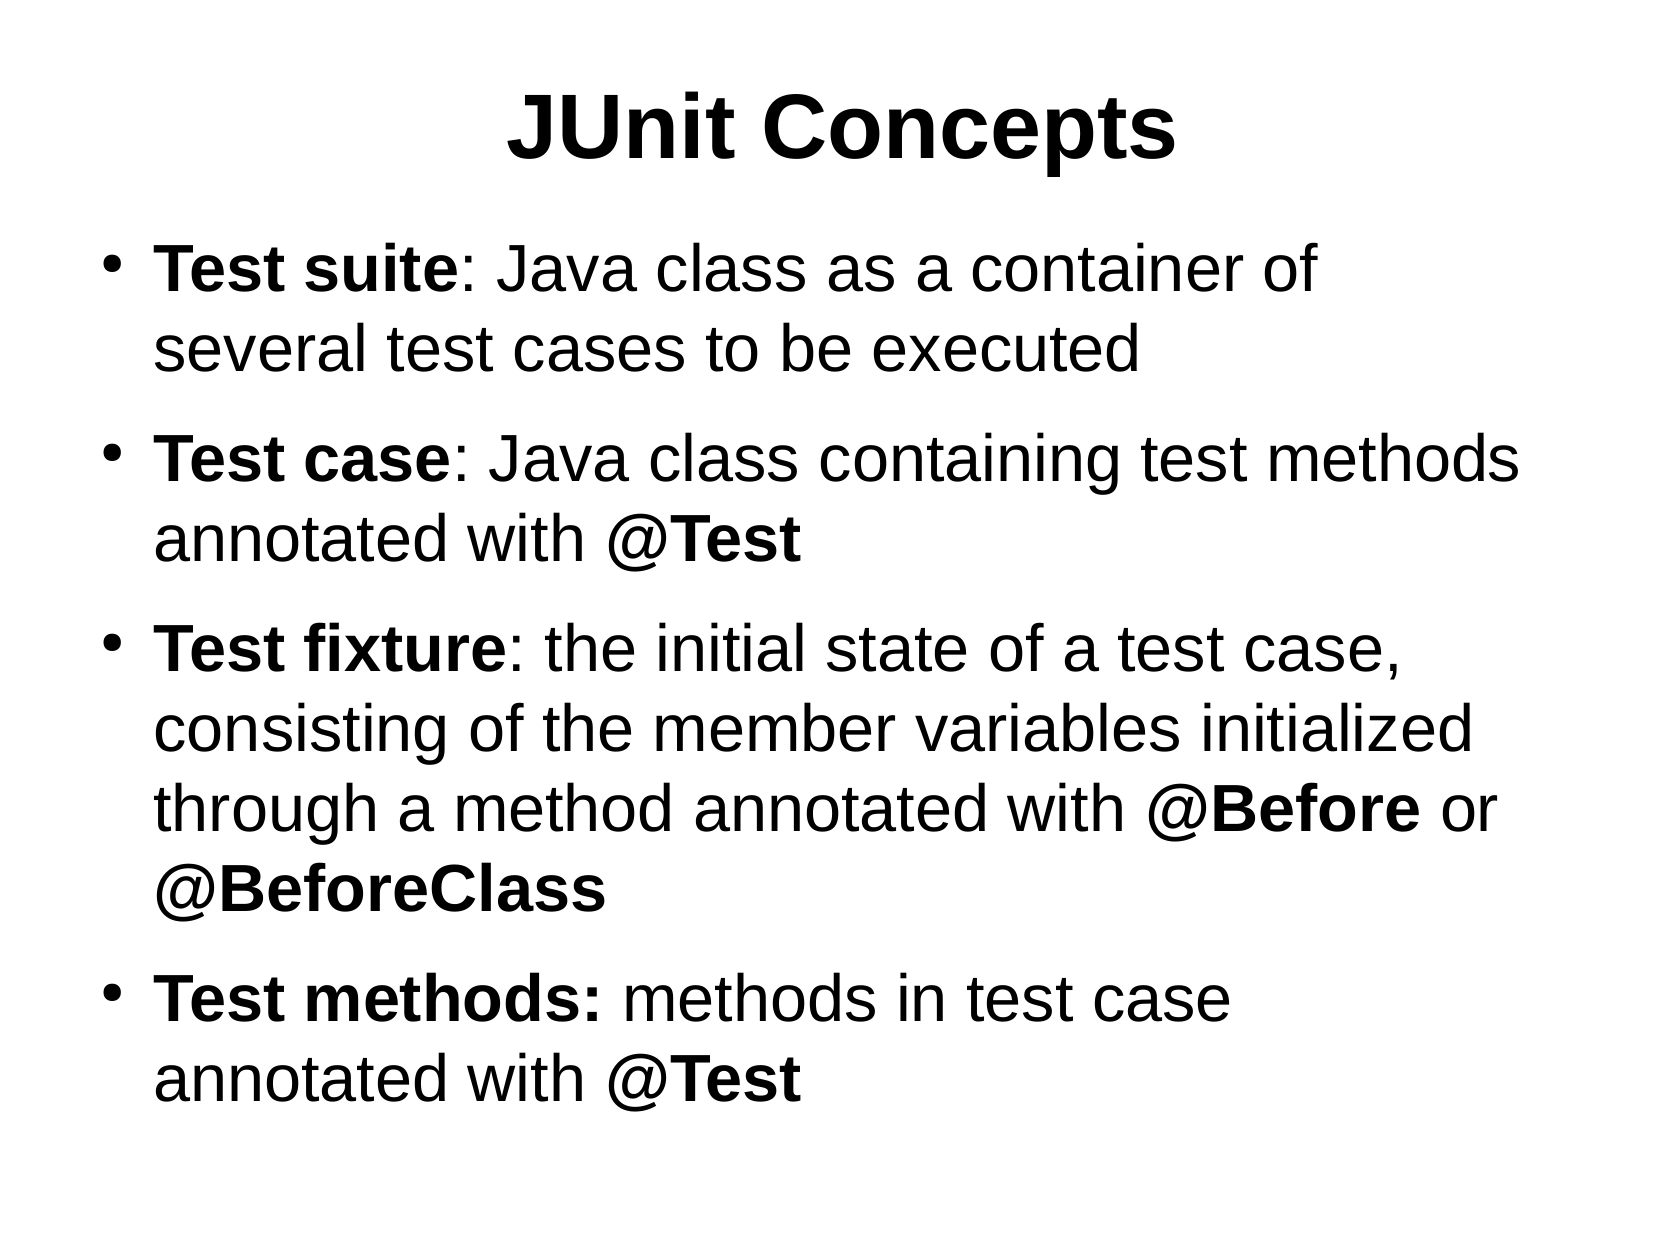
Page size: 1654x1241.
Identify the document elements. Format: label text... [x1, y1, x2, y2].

list Test suite: Java class as a container of several test cases to be executed Test case: Java class containing test methods annotated with @Test Test fixture: the initial state of a test case, consisting of the member variables initialized through a method annotated with @Before or @BeforeClass Test methods: methods in test case annotated with @Test [82, 225, 1538, 1186]
title JUnit Concepts [82, 49, 1571, 196]
